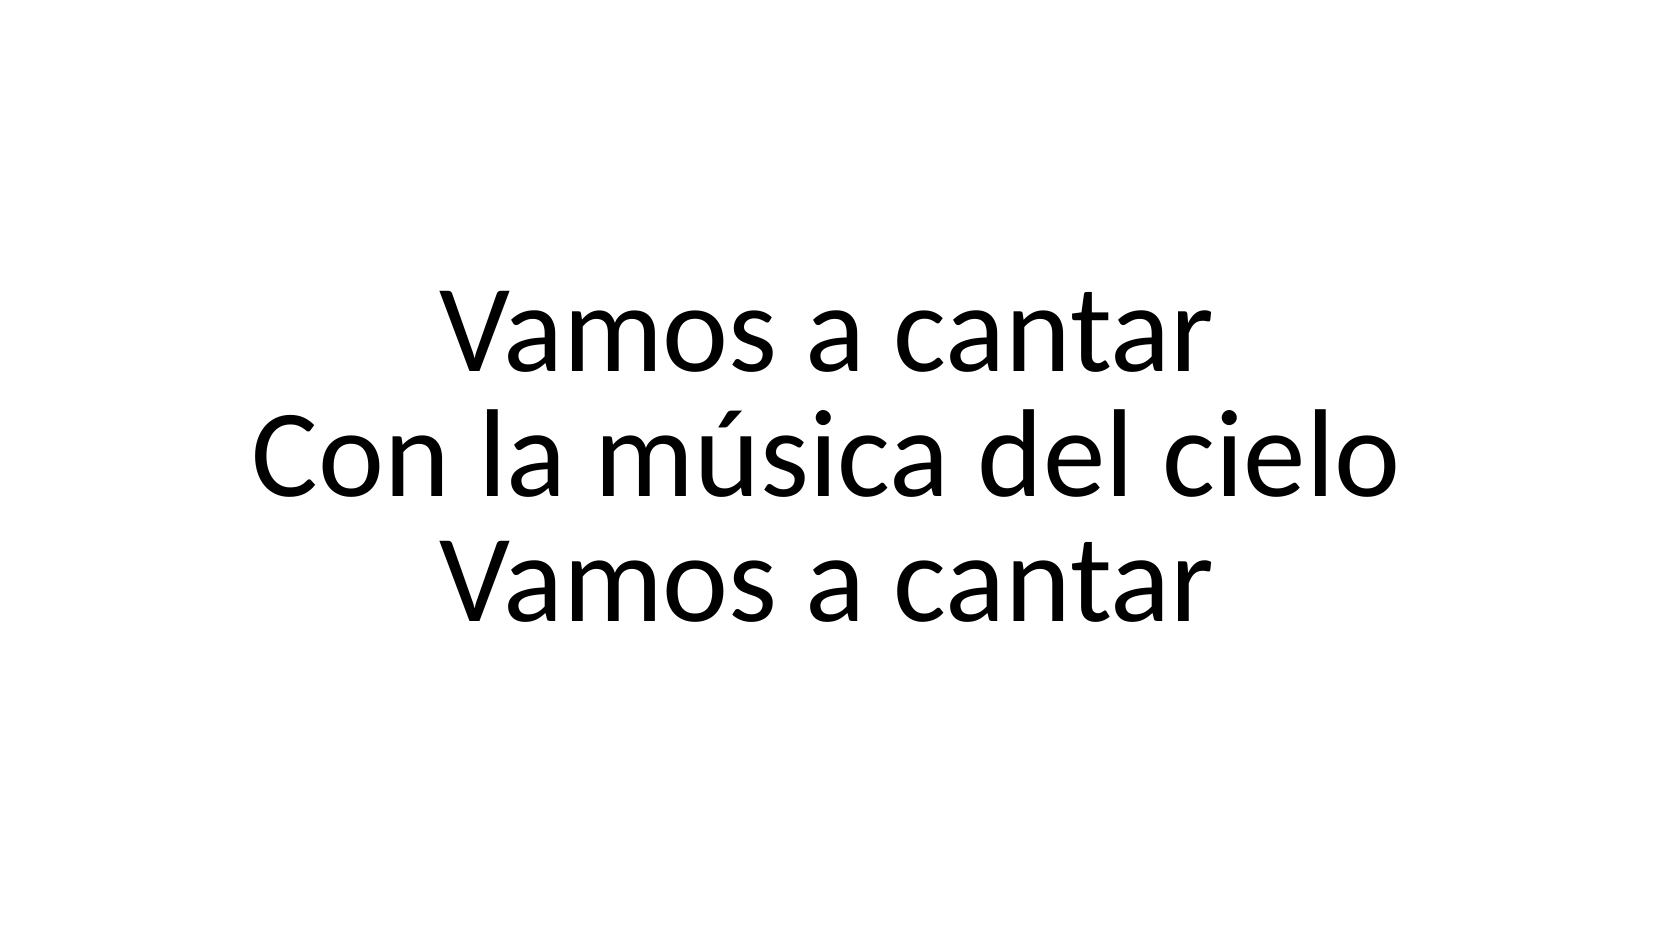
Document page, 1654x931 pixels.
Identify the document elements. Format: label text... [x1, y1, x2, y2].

title Vamos a cantar Con la música del cielo Vamos a cantar [0, 0, 1654, 931]
